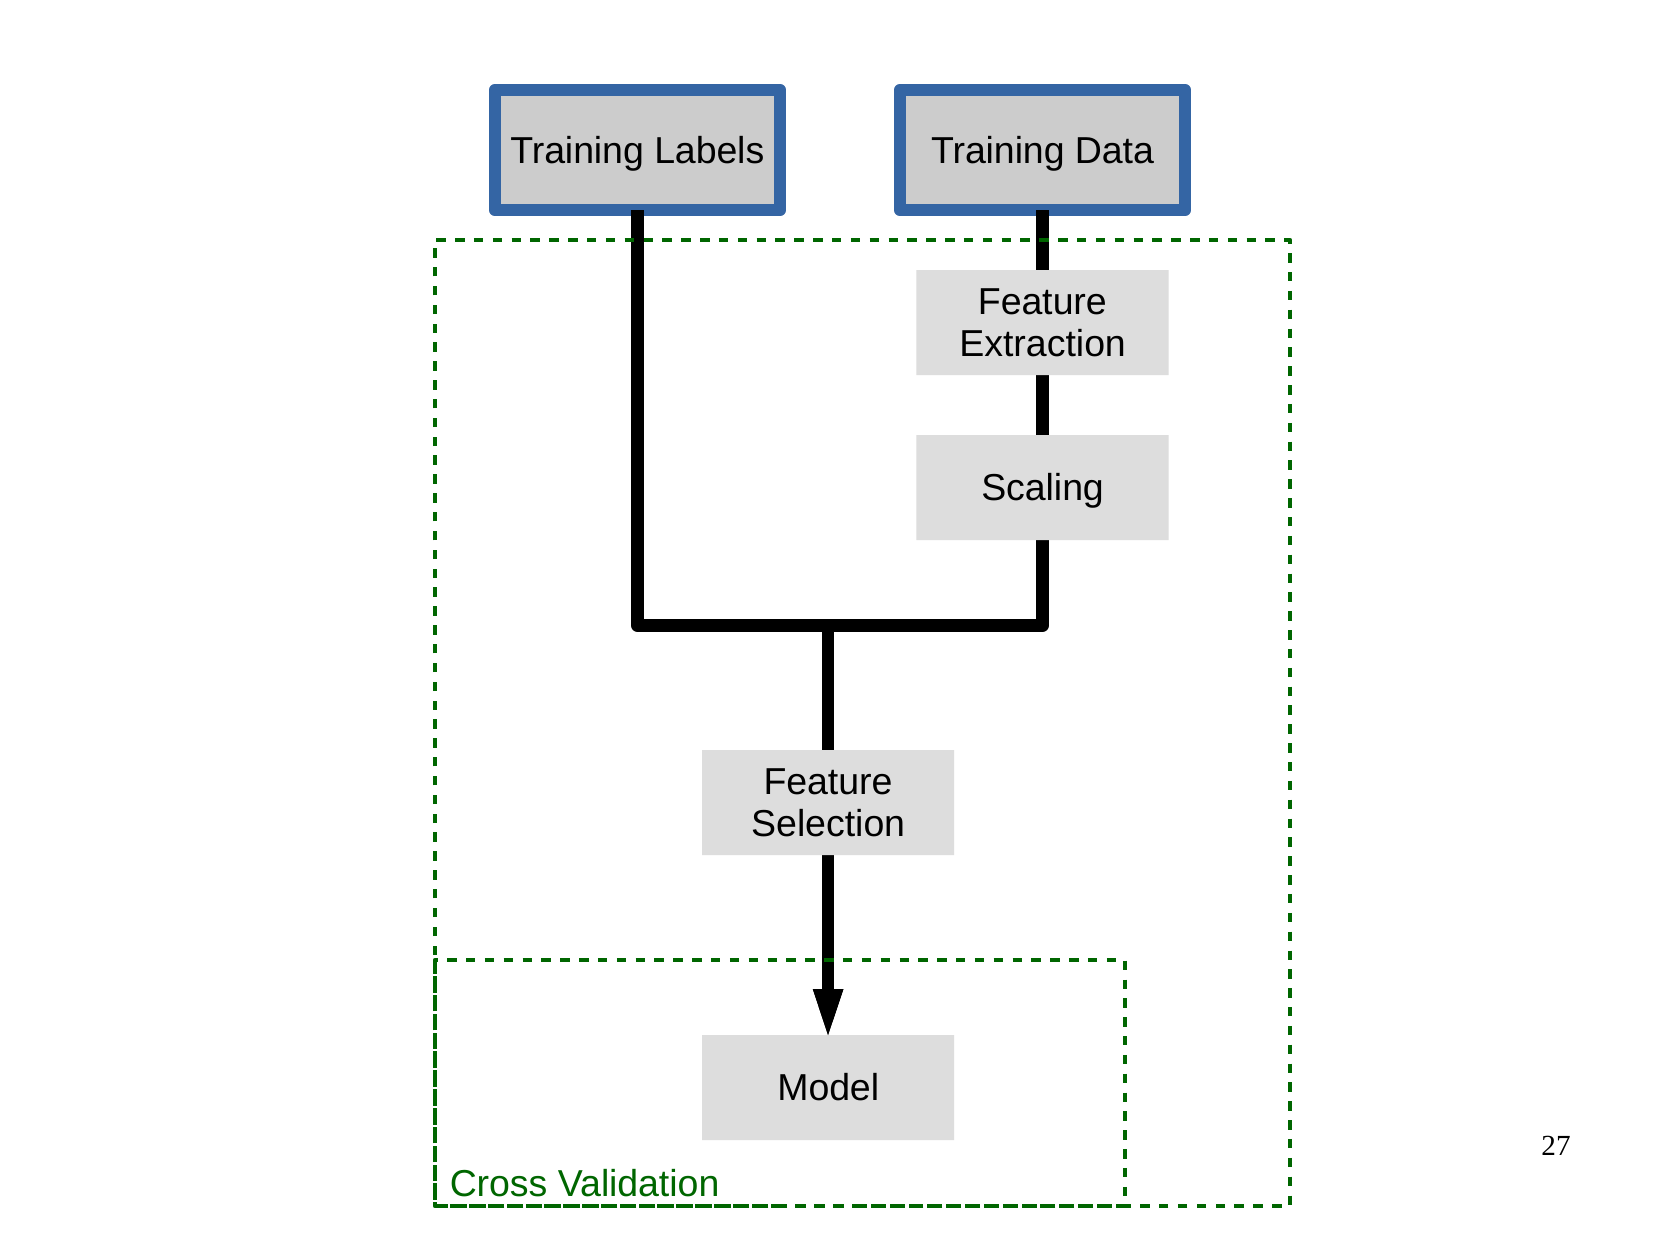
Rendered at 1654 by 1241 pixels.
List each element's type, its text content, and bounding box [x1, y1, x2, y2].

text_box Feature Extraction [916, 270, 1169, 376]
text_box Training Labels [495, 90, 781, 211]
text_box Model [702, 1035, 955, 1141]
text_box Scaling [916, 435, 1169, 541]
text_box Feature Selection [702, 750, 955, 856]
text_box Training Data [900, 90, 1186, 211]
text_box Cross Validation [435, 1155, 766, 1212]
